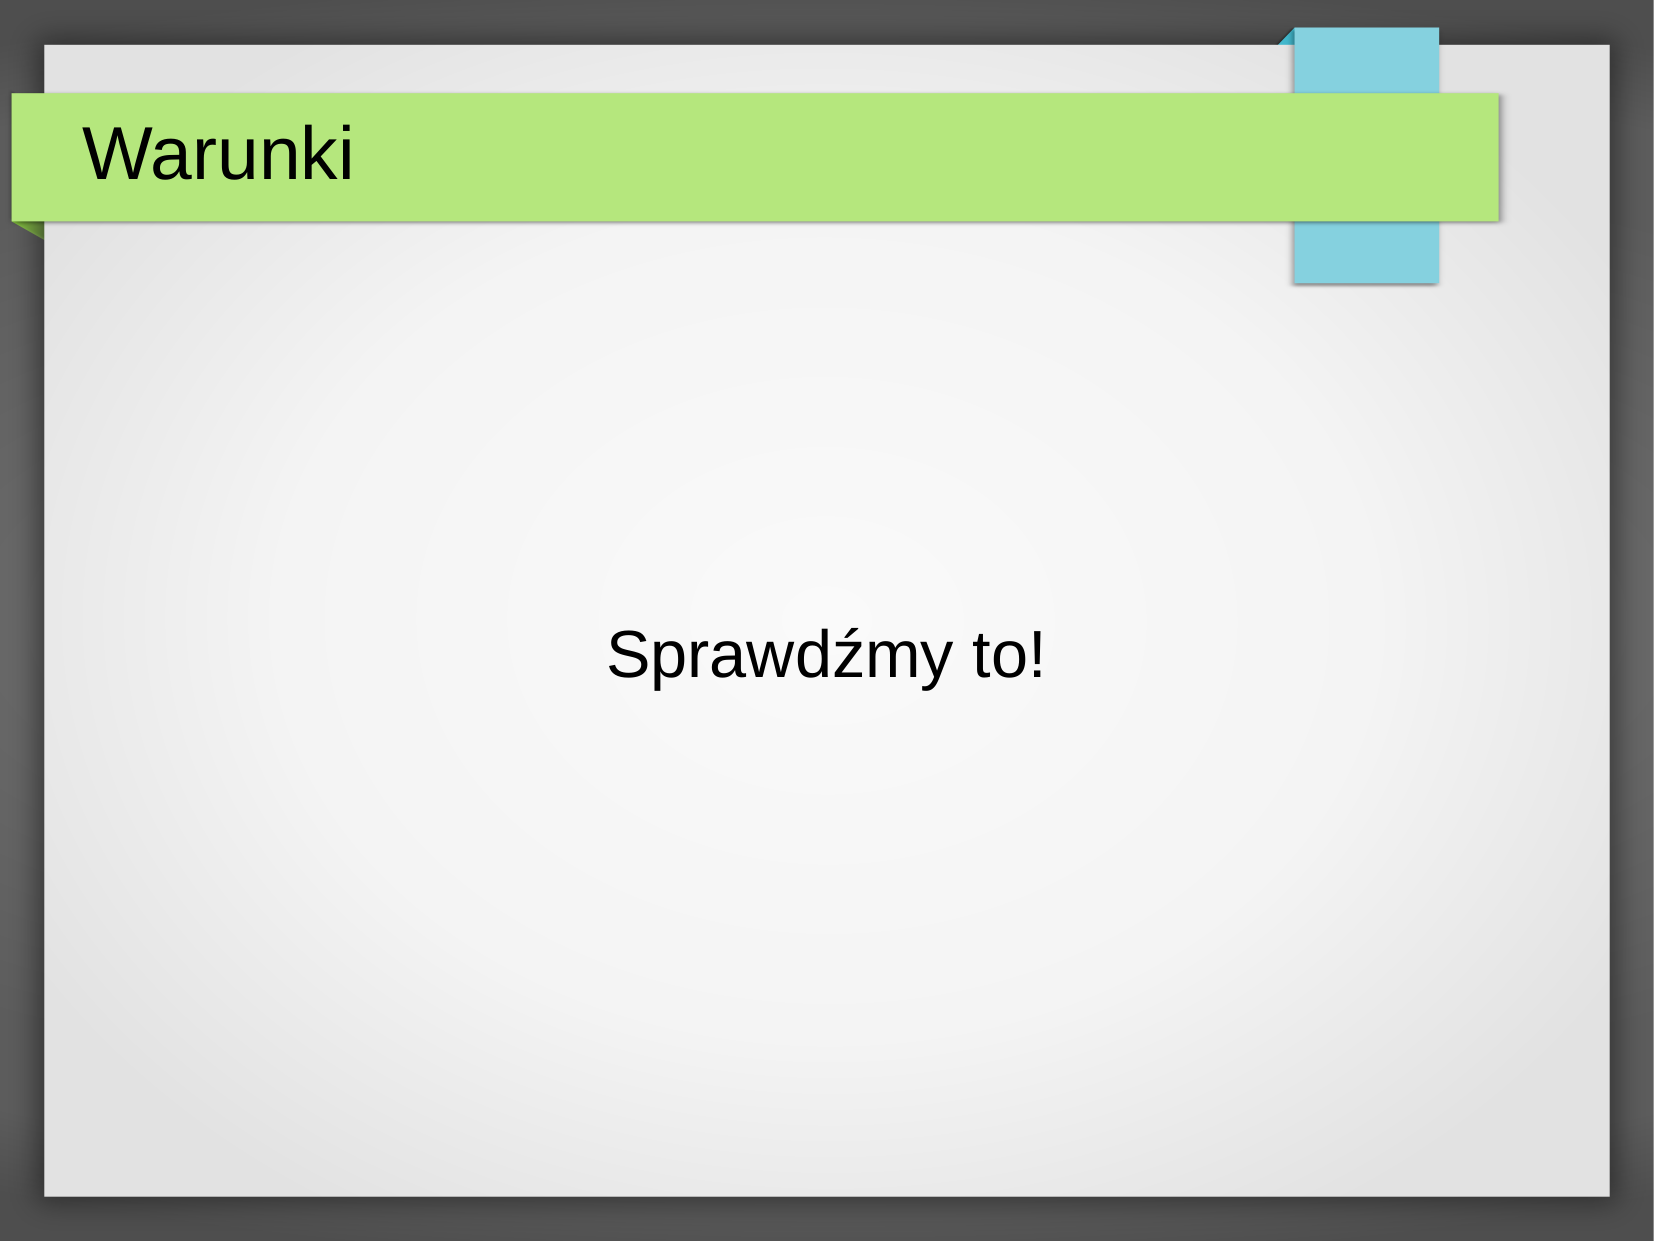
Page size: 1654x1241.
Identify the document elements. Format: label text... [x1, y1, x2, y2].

title Warunki [82, 94, 1264, 213]
subtitle Sprawdźmy to! [82, 295, 1571, 1015]
picture [0, 0, 1654, 1241]
